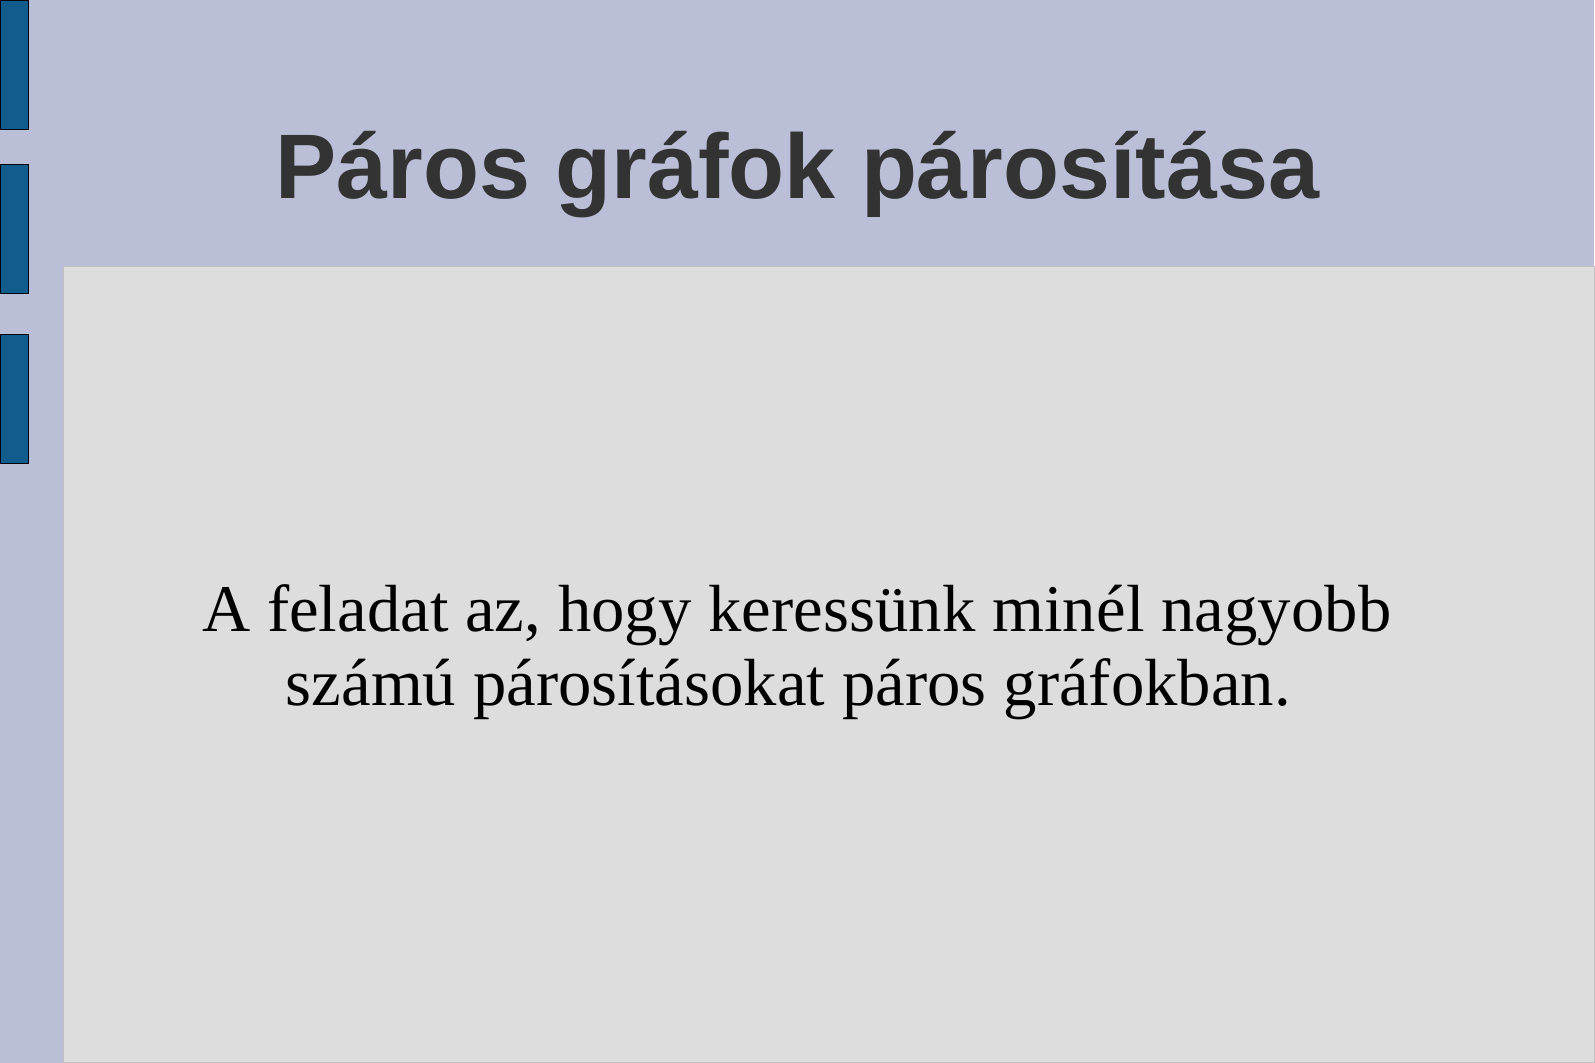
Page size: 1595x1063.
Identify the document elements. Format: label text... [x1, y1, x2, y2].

subtitle A feladat az, hogy keressünk minél nagyobb számú párosításokat páros gráfokban. [117, 302, 1479, 990]
title Páros gráfok párosítása [117, 85, 1479, 249]
